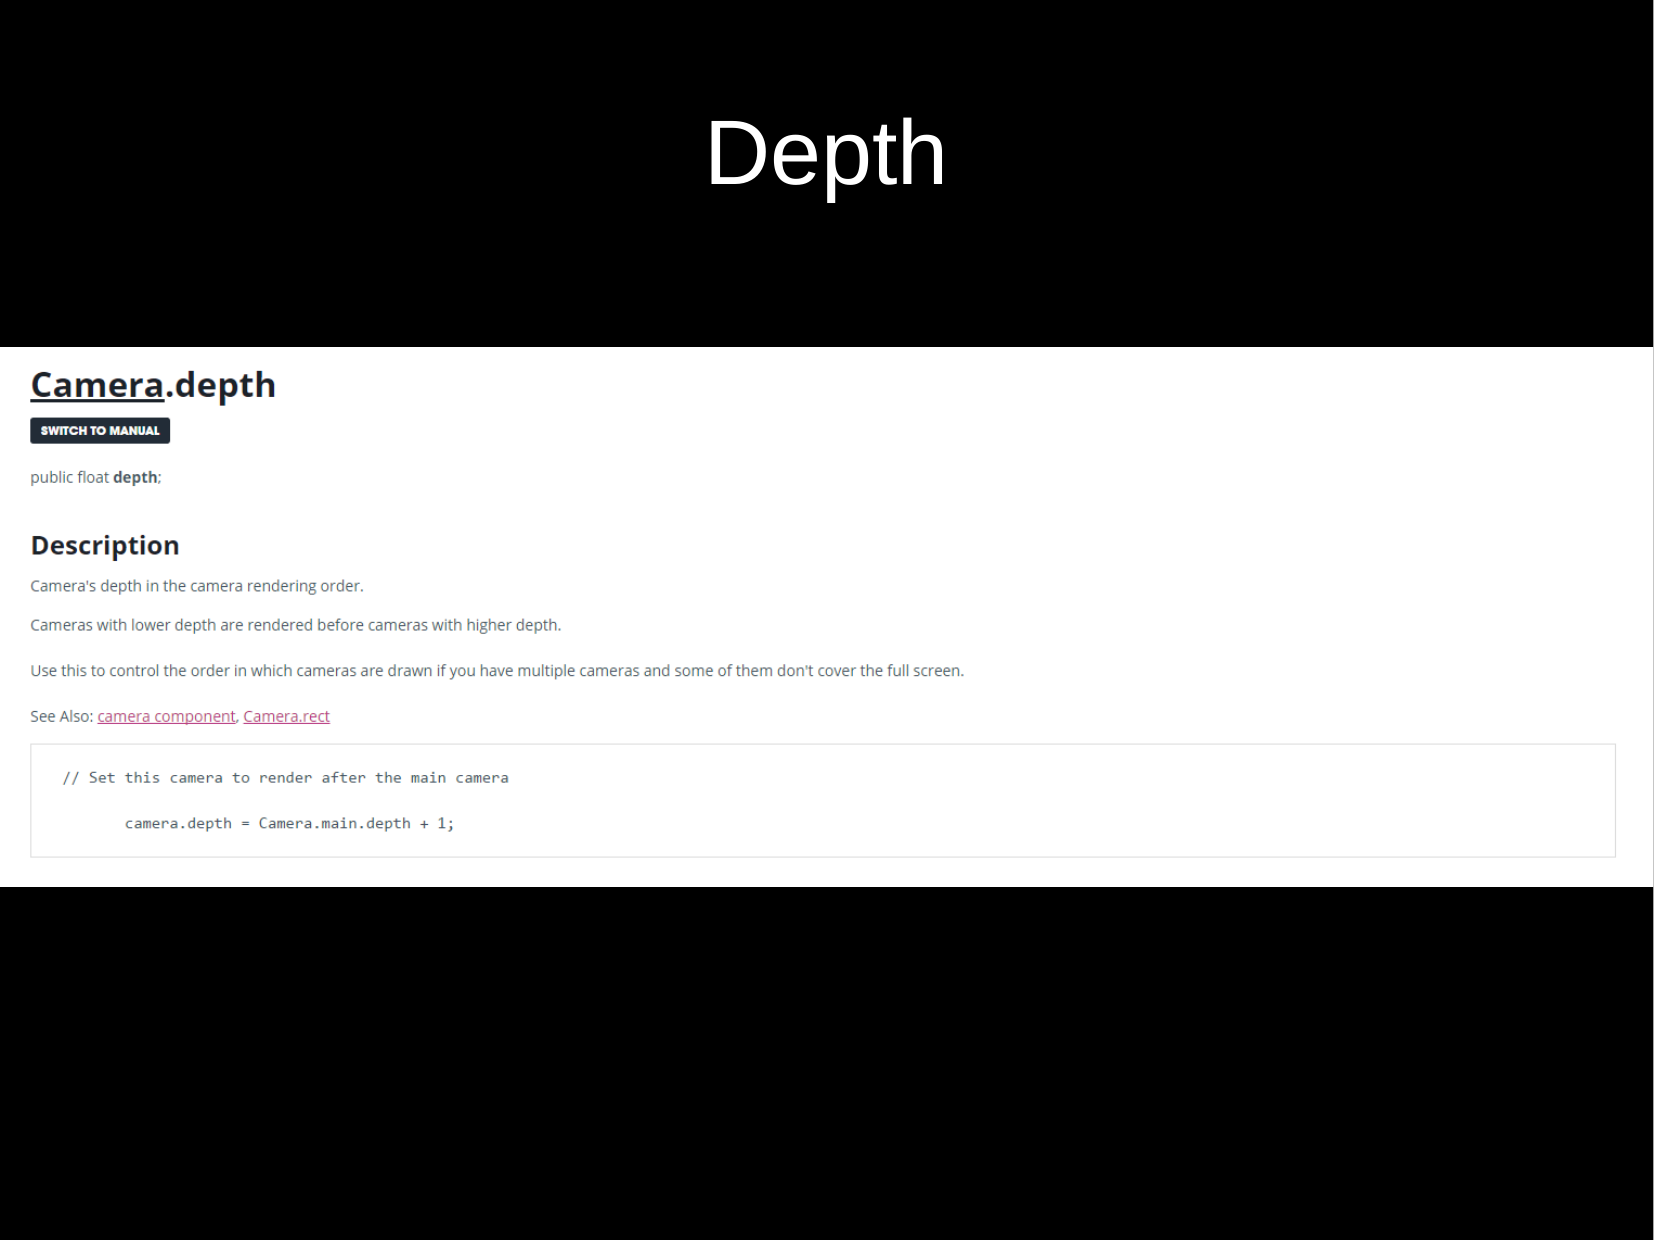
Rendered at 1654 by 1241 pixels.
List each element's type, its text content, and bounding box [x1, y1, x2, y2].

title Depth [82, 49, 1571, 257]
picture [0, 347, 1654, 887]
